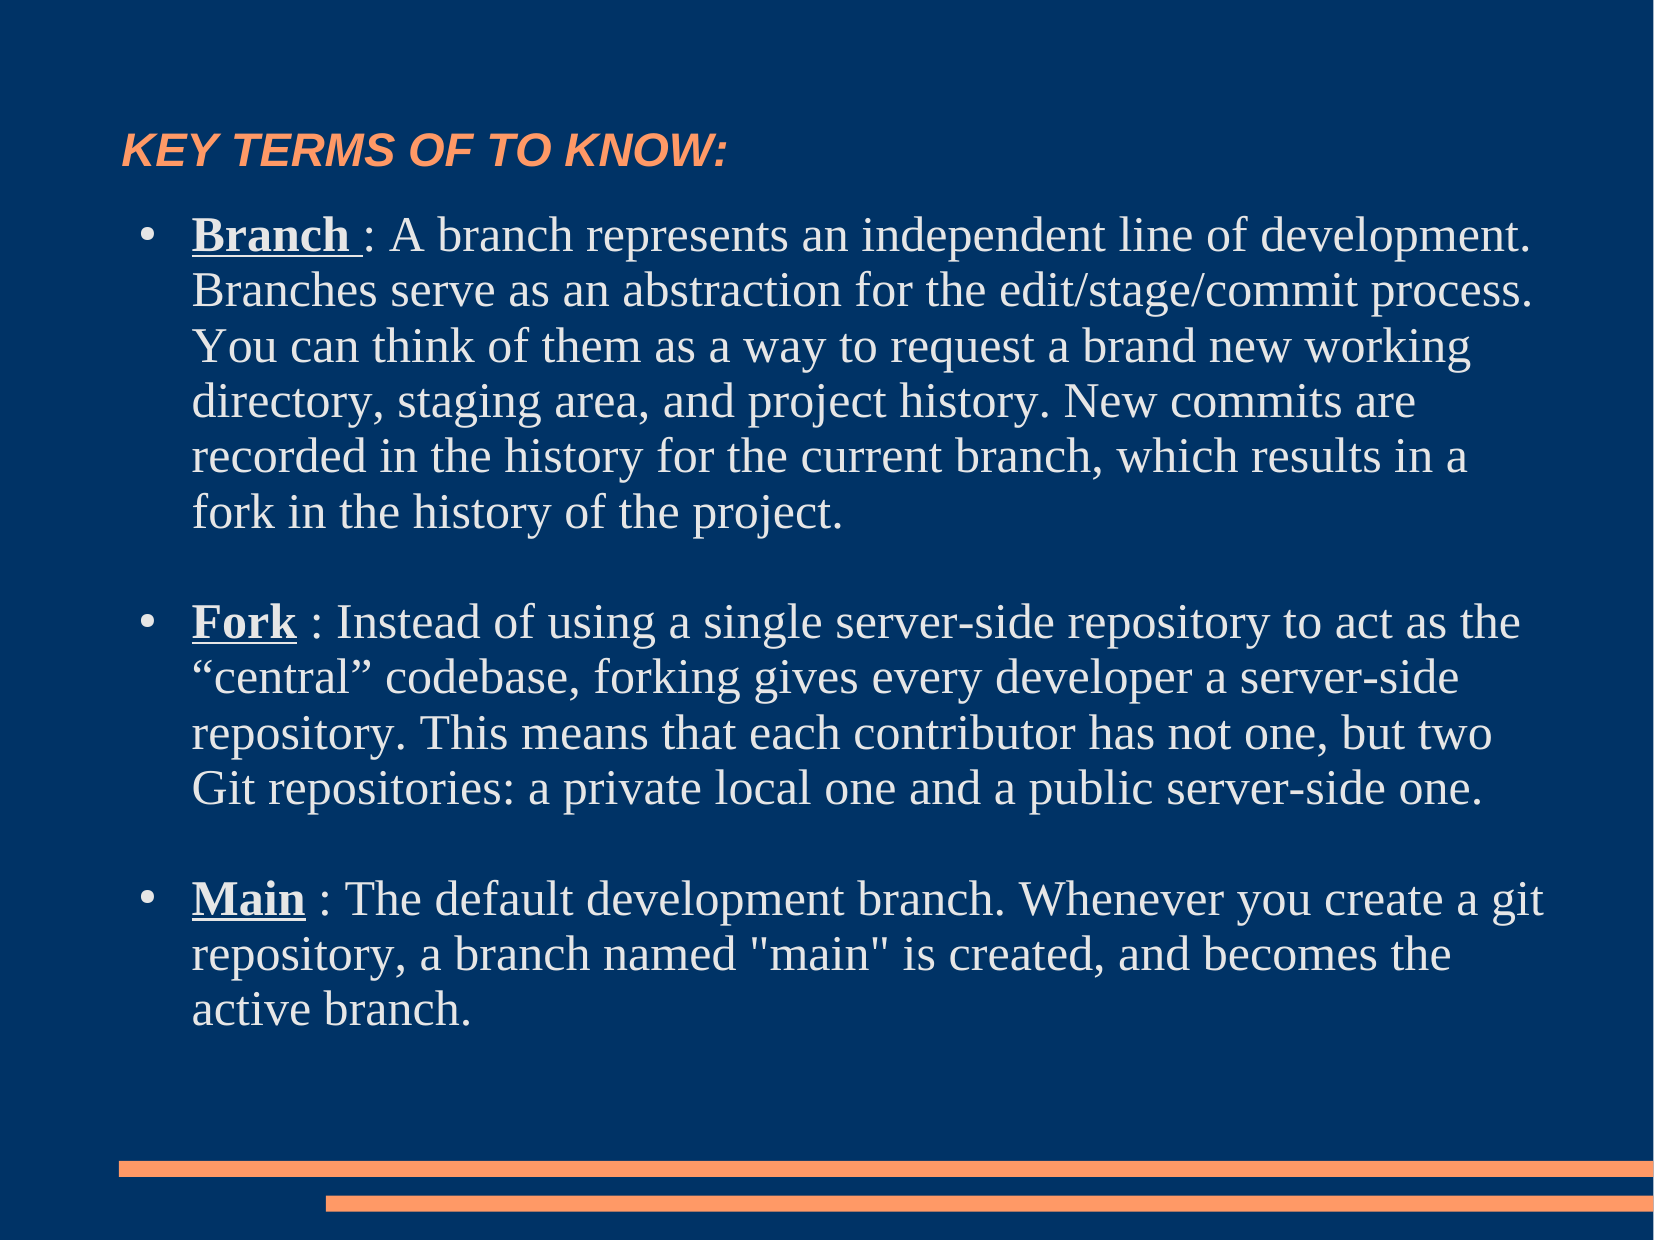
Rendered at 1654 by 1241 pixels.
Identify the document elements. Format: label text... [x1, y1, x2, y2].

list Branch : A branch represents an independent line of development. Branches serve as an abstraction for the edit/stage/commit process. You can think of them as a way to request a brand new working directory, staging area, and project history. New commits are recorded in the history for the current branch, which results in a fork in the history of the project. Fork : Instead of using a single server-side repository to act as the “central” codebase, forking gives every developer a server-side repository. This means that each contributor has not one, but two Git repositories: a private local one and a public server-side one. Main : The default development branch. Whenever you create a git repository, a branch named "main" is created, and becomes the active branch. [120, 207, 1561, 1111]
title KEY TERMS OF TO KNOW: [121, 46, 1534, 207]
